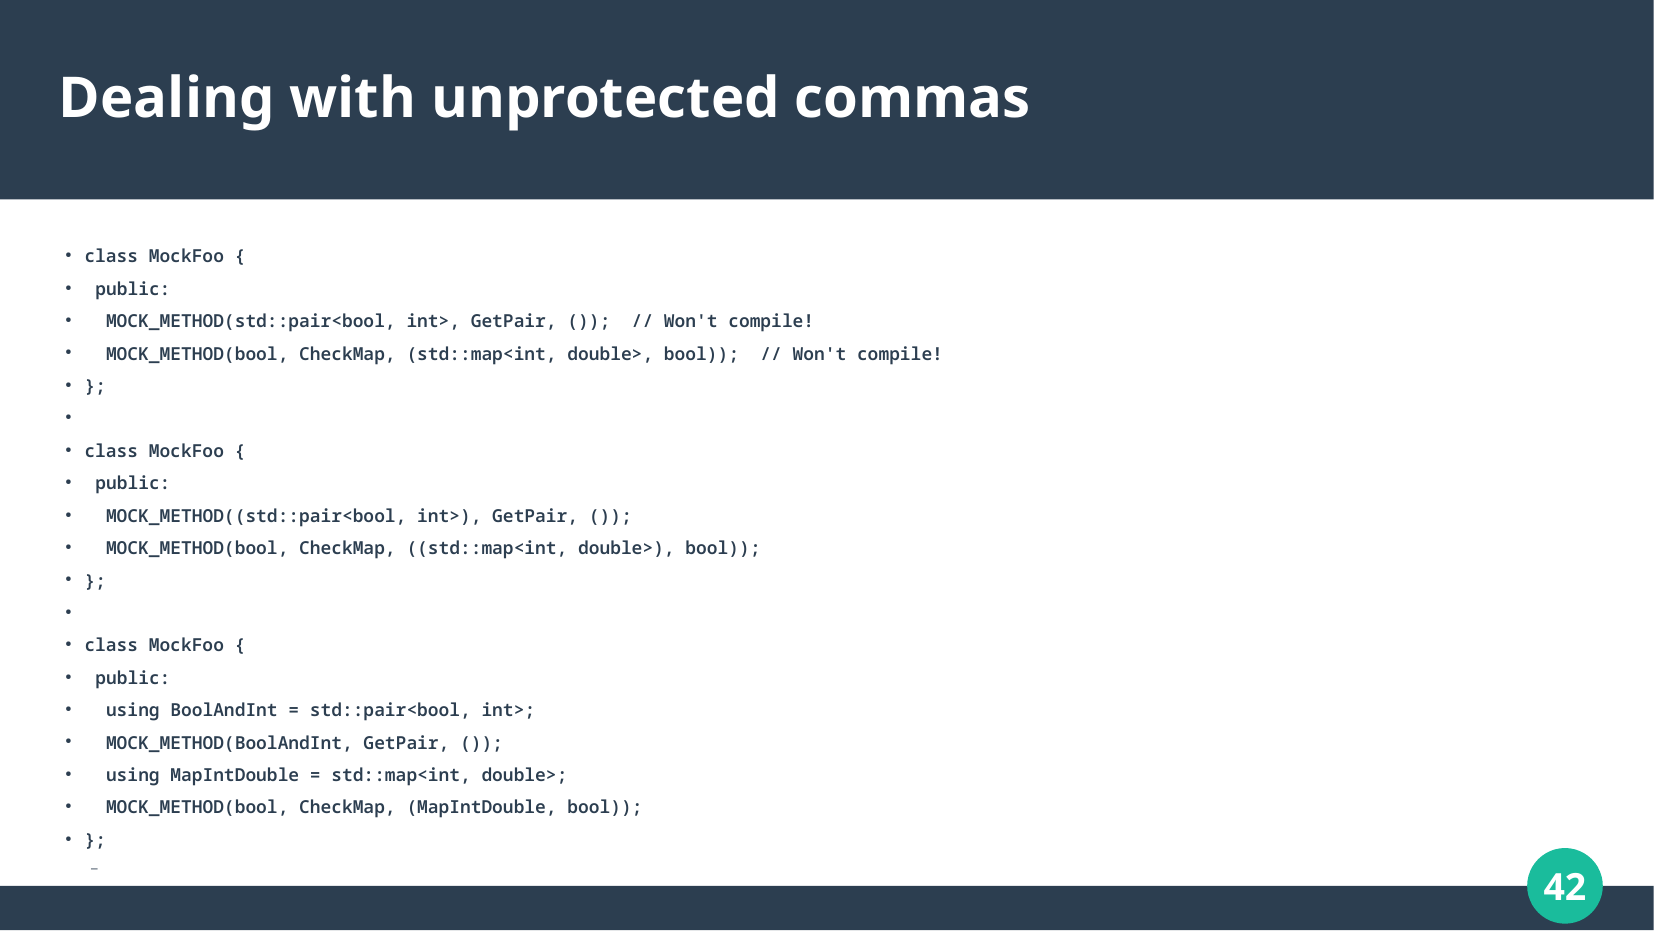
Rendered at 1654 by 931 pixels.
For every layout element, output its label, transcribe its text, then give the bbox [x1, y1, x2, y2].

list class MockFoo { public: MOCK_METHOD(std::pair<bool, int>, GetPair, ()); // Won't compile! MOCK_METHOD(bool, CheckMap, (std::map<int, double>, bool)); // Won't compile! }; class MockFoo { public: MOCK_METHOD((std::pair<bool, int>), GetPair, ()); MOCK_METHOD(bool, CheckMap, ((std::map<int, double>), bool)); }; class MockFoo { public: using BoolAndInt = std::pair<bool, int>; MOCK_METHOD(BoolAndInt, GetPair, ()); using MapIntDouble = std::map<int, double>; MOCK_METHOD(bool, CheckMap, (MapIntDouble, bool)); }; [59, 243, 1595, 864]
title Dealing with unprotected commas [59, 37, 1595, 155]
